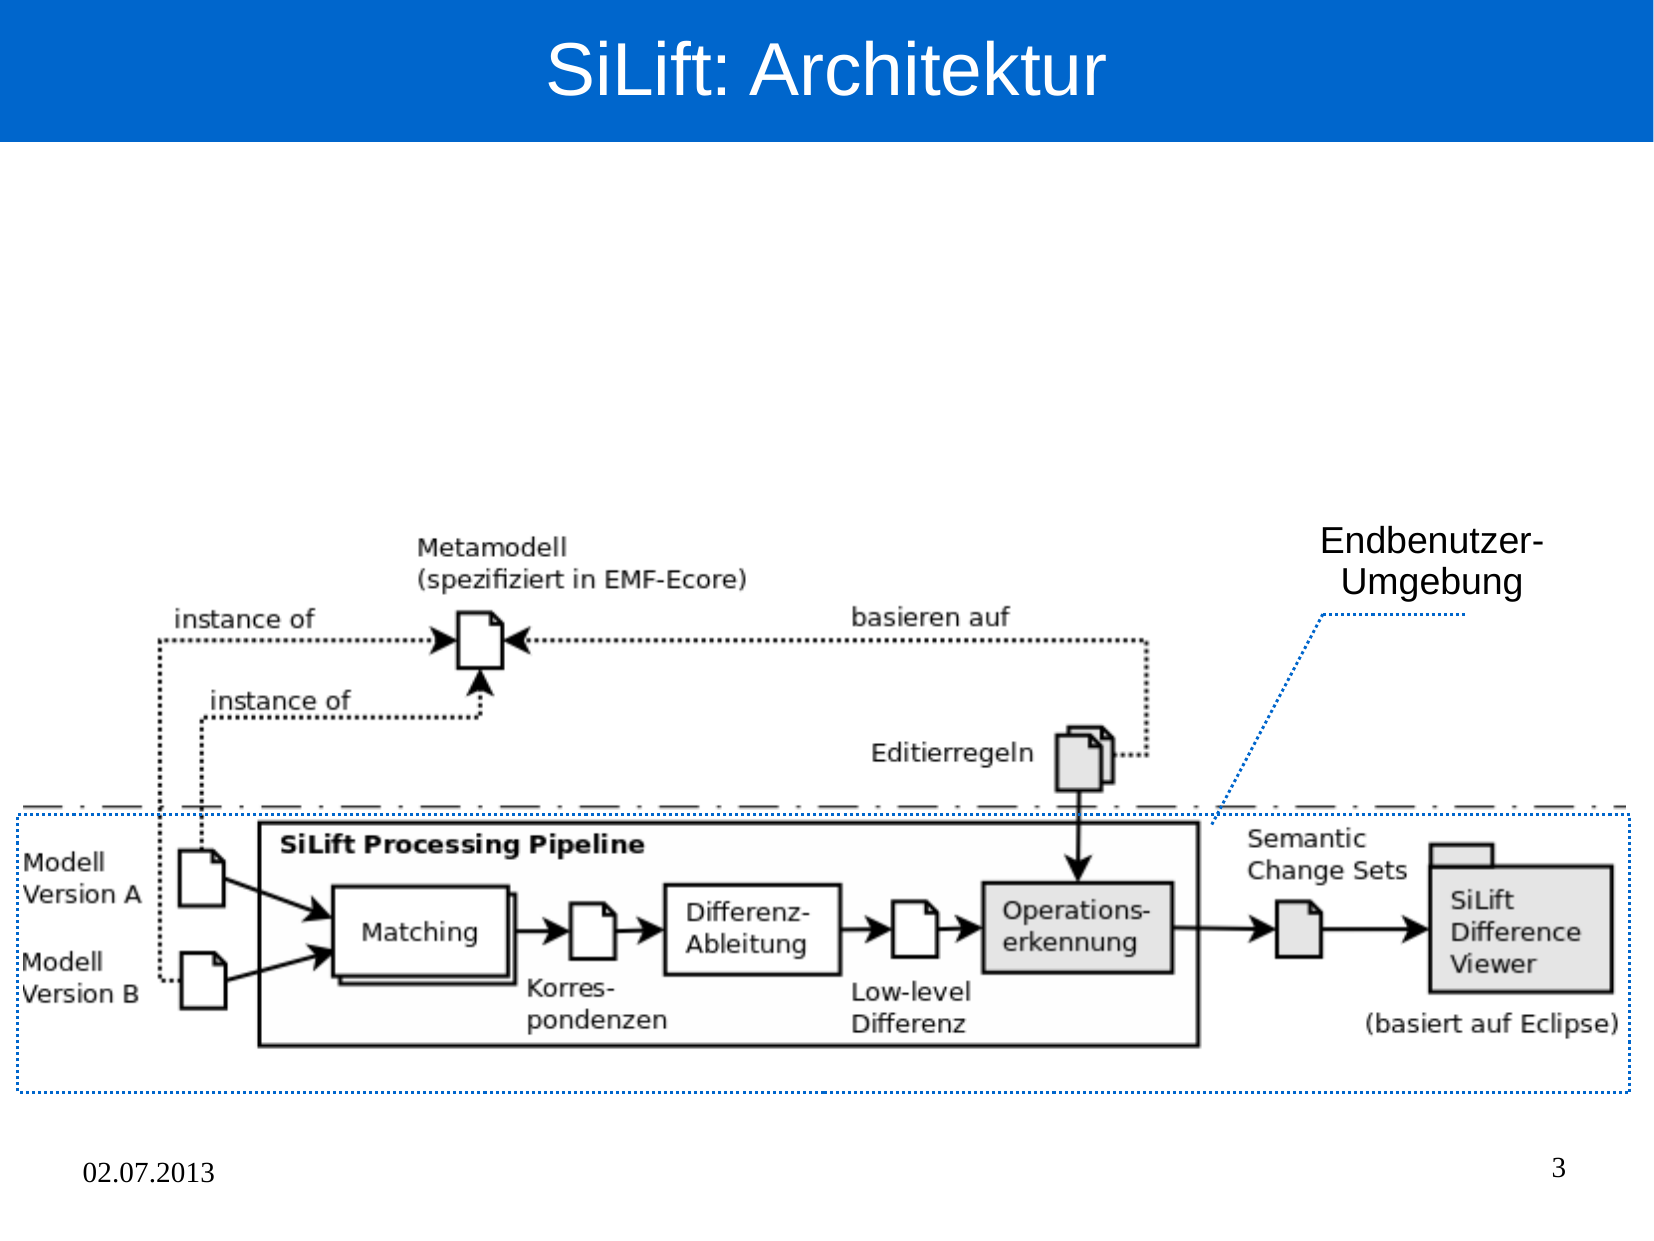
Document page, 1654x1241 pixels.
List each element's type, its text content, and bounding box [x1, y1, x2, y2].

picture [23, 513, 1626, 1063]
title SiLift: Architektur [0, 0, 1654, 142]
text_box Endbenutzer- Umgebung [1240, 501, 1625, 621]
